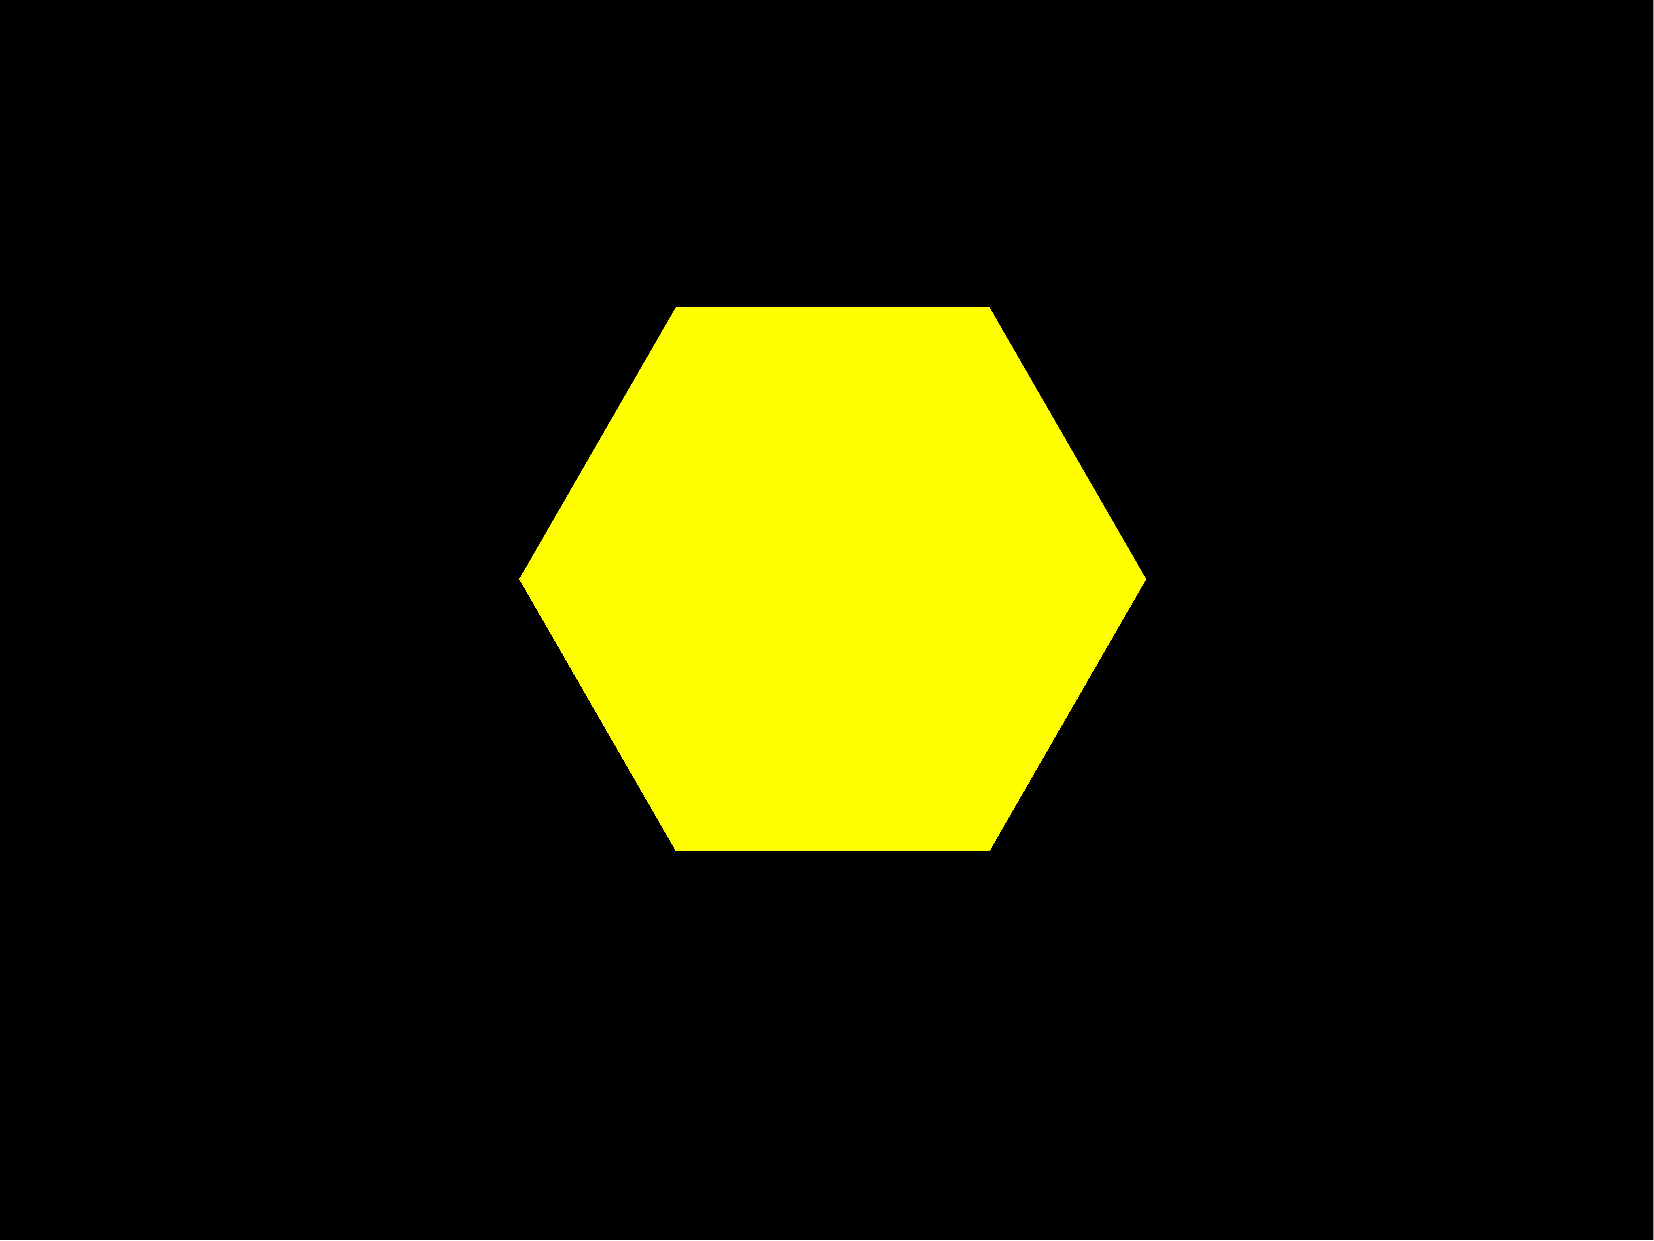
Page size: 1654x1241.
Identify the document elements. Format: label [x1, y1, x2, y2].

text_box [519, 307, 1146, 851]
